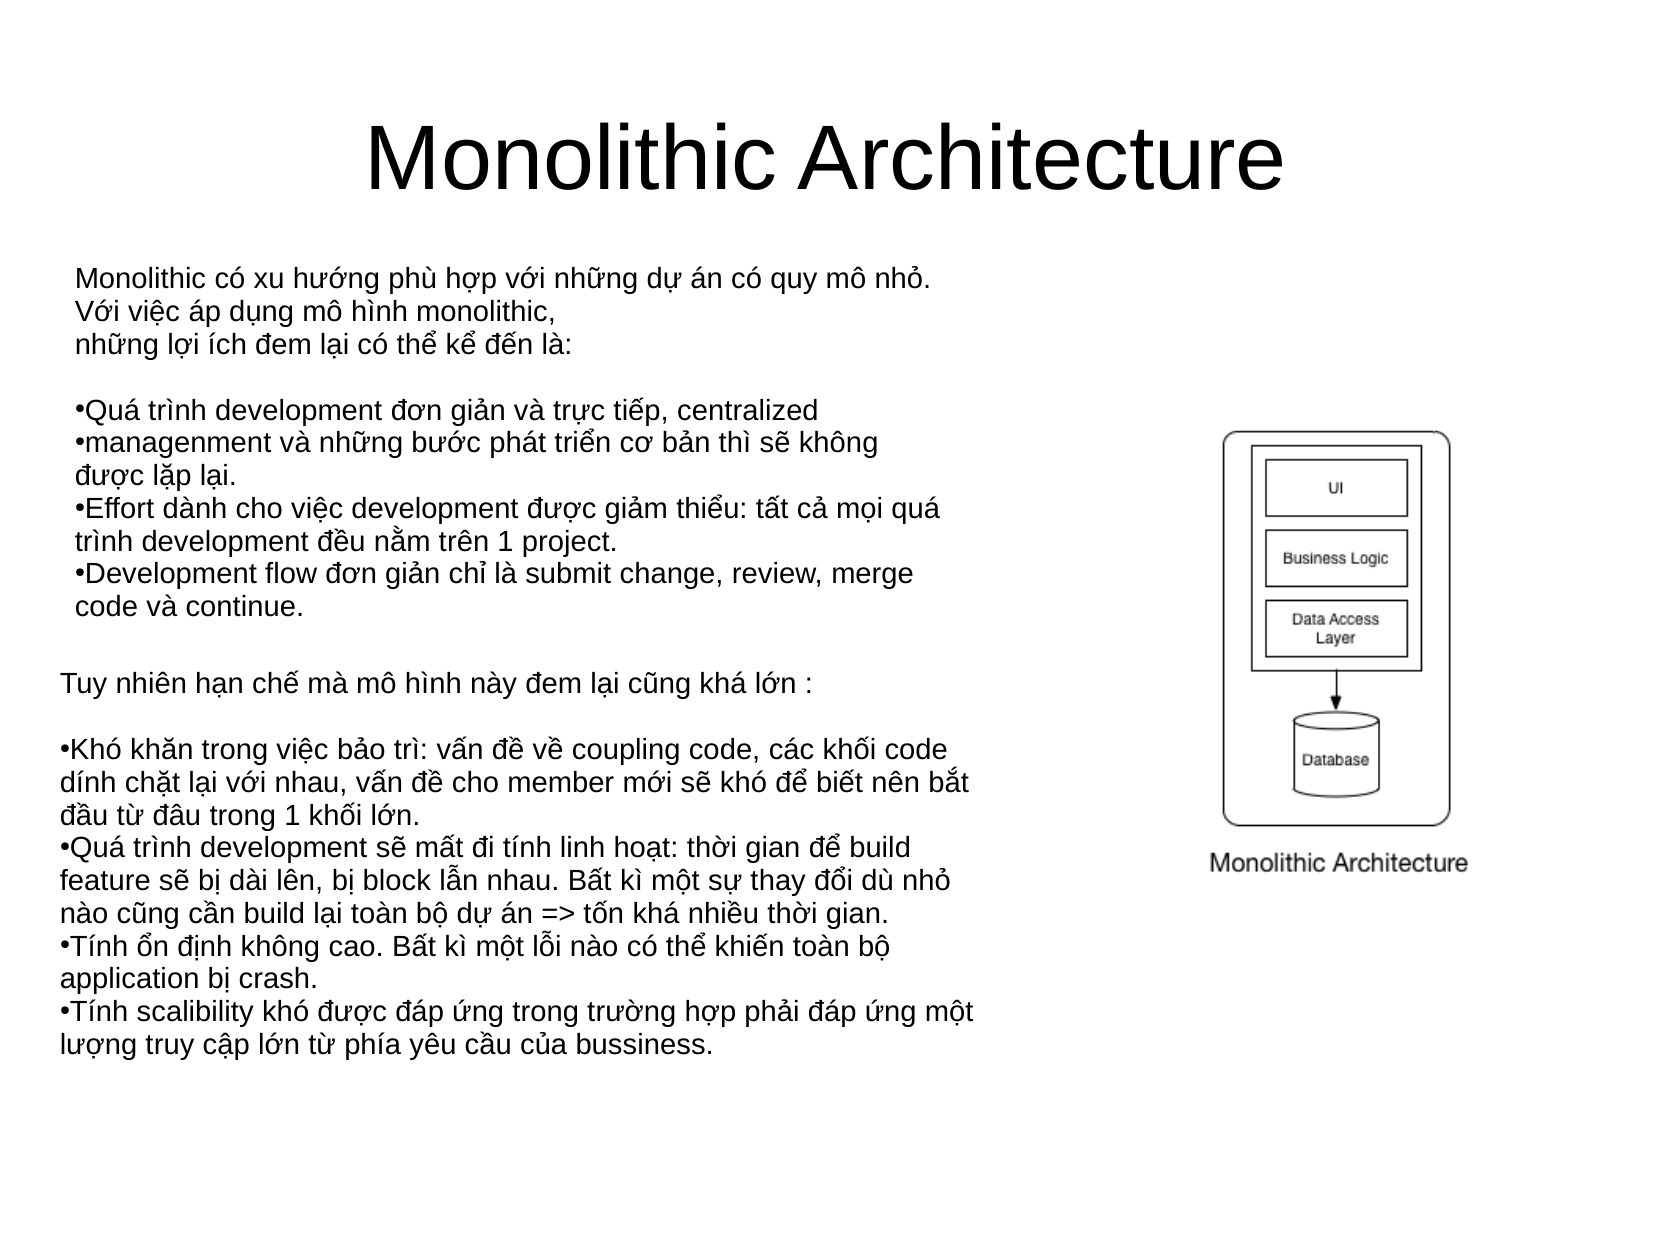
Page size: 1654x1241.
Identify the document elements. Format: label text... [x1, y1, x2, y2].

text_box Tuy nhiên hạn chế mà mô hình này đem lại cũng khá lớn : Khó khăn trong việc bảo trì: vấn đề về coupling code, các khối code dính chặt lại với nhau, vấn đề cho member mới sẽ khó để biết nên bắt đầu từ đâu trong 1 khối lớn. Quá trình development sẽ mất đi tính linh hoạt: thời gian để build feature sẽ bị dài lên, bị block lẫn nhau. Bất kì một sự thay đổi dù nhỏ nào cũng cần build lại toàn bộ dự án => tốn khá nhiều thời gian. Tính ổn định không cao. Bất kì một lỗi nào có thể khiến toàn bộ application bị crash. Tính scalibility khó được đáp ứng trong trường hợp phải đáp ứng một lượng truy cập lớn từ phía yêu cầu của bussiness. [45, 660, 1006, 1096]
title Monolithic Architecture [82, 49, 1571, 257]
picture [1187, 414, 1501, 901]
text_box Monolithic có xu hướng phù hợp với những dự án có quy mô nhỏ. Với việc áp dụng mô hình monolithic, những lợi ích đem lại có thể kể đến là: Quá trình development đơn giản và trực tiếp, centralized managenment và những bước phát triển cơ bản thì sẽ không được lặp lại. Effort dành cho việc development được giảm thiểu: tất cả mọi quá trình development đều nằm trên 1 project. Development flow đơn giản chỉ là submit change, review, merge code và continue. [60, 255, 965, 631]
